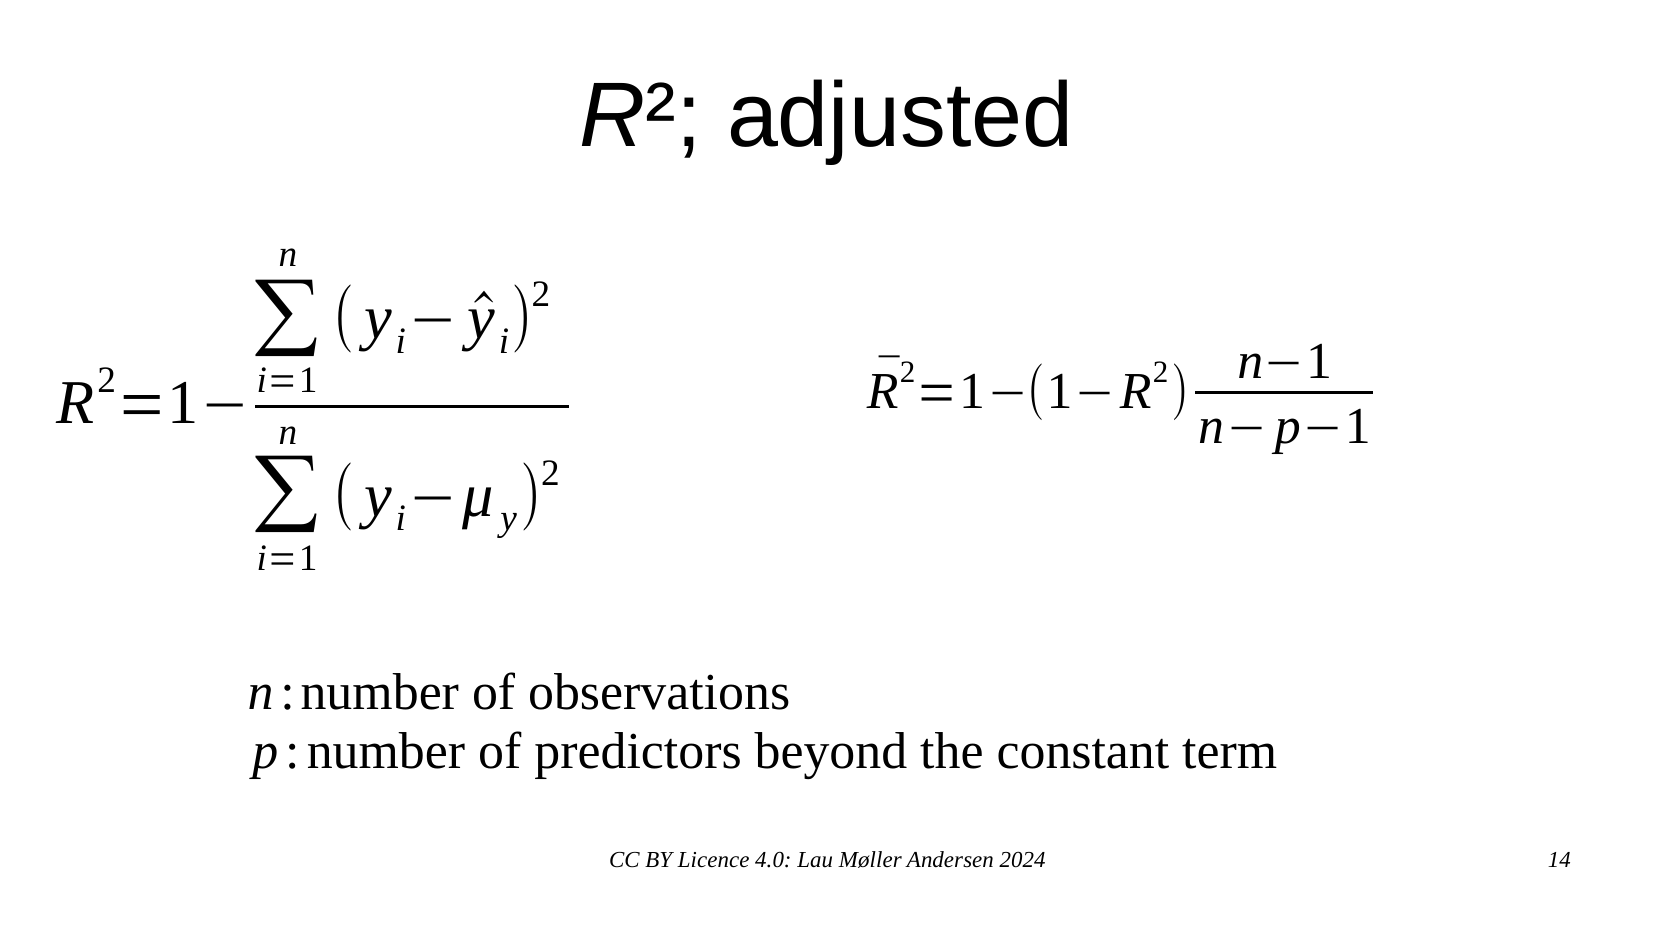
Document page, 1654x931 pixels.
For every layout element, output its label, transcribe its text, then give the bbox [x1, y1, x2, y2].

chart [47, 233, 578, 579]
chart [857, 332, 1382, 455]
chart [241, 662, 1287, 781]
title R²; adjusted [82, 37, 1571, 193]
